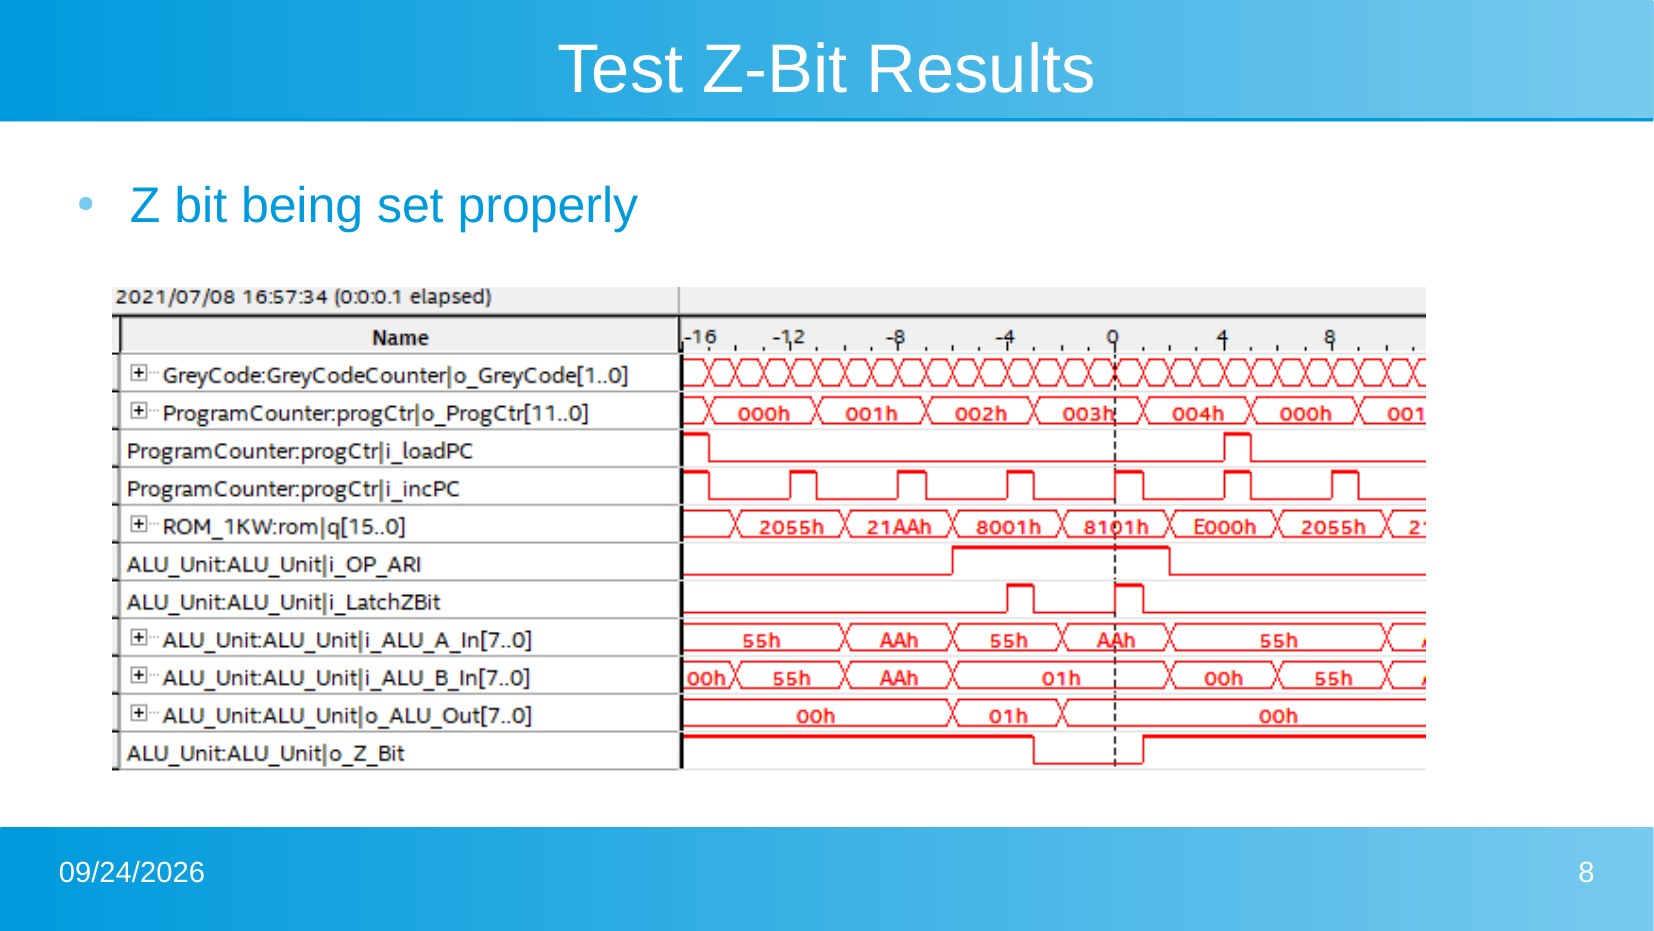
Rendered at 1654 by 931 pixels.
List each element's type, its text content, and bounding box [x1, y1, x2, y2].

picture [112, 287, 1426, 801]
list Z bit being set properly [59, 177, 1595, 451]
title Test Z-Bit Results [59, 29, 1595, 108]
